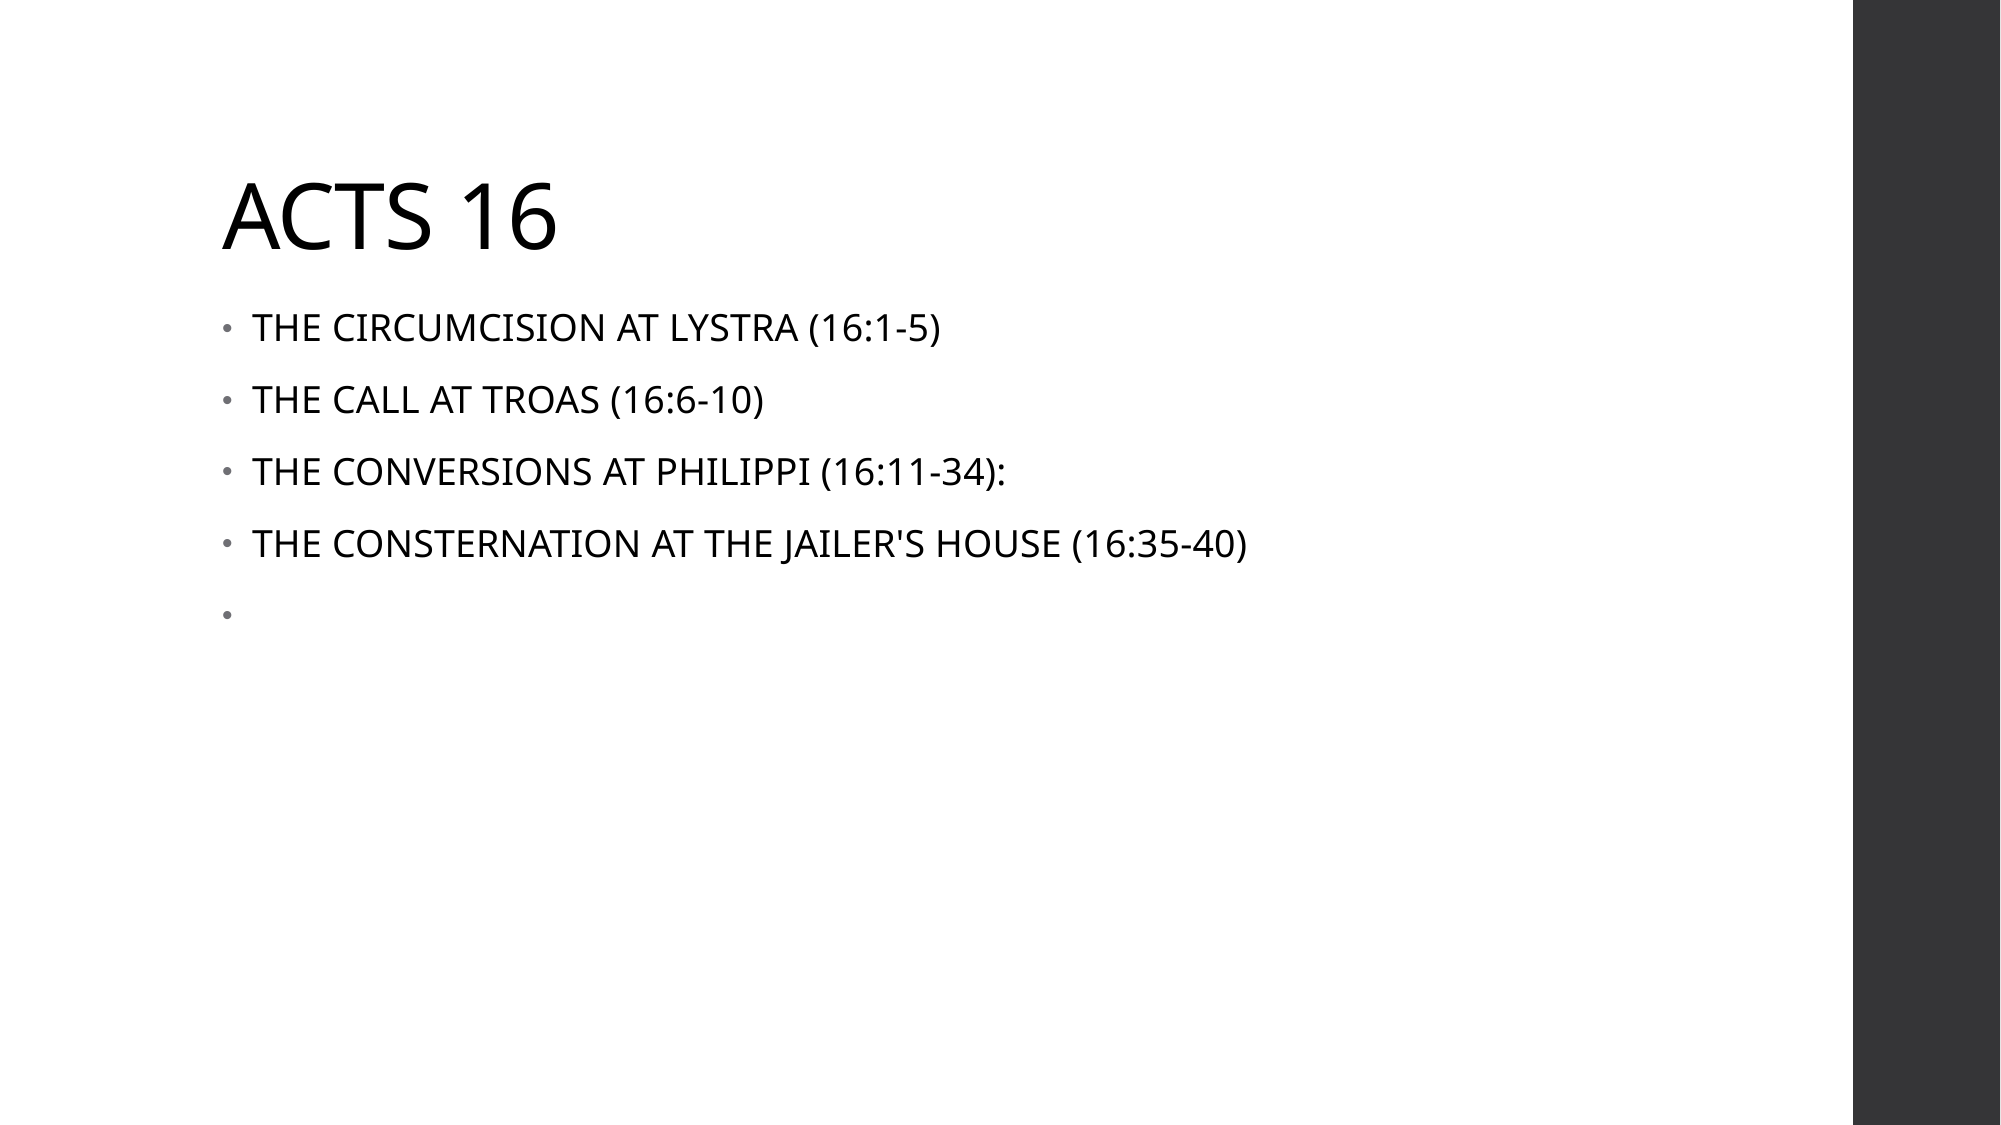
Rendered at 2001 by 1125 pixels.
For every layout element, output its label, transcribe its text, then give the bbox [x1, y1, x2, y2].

title ACTS 16 [206, 60, 1797, 278]
list THE CIRCUMCISION AT LYSTRA (16:1-5) THE CALL AT TROAS (16:6-10) THE CONVERSIONS AT PHILIPPI (16:11-34): THE CONSTERNATION AT THE JAILER'S HOUSE (16:35-40) [206, 299, 1617, 1014]
